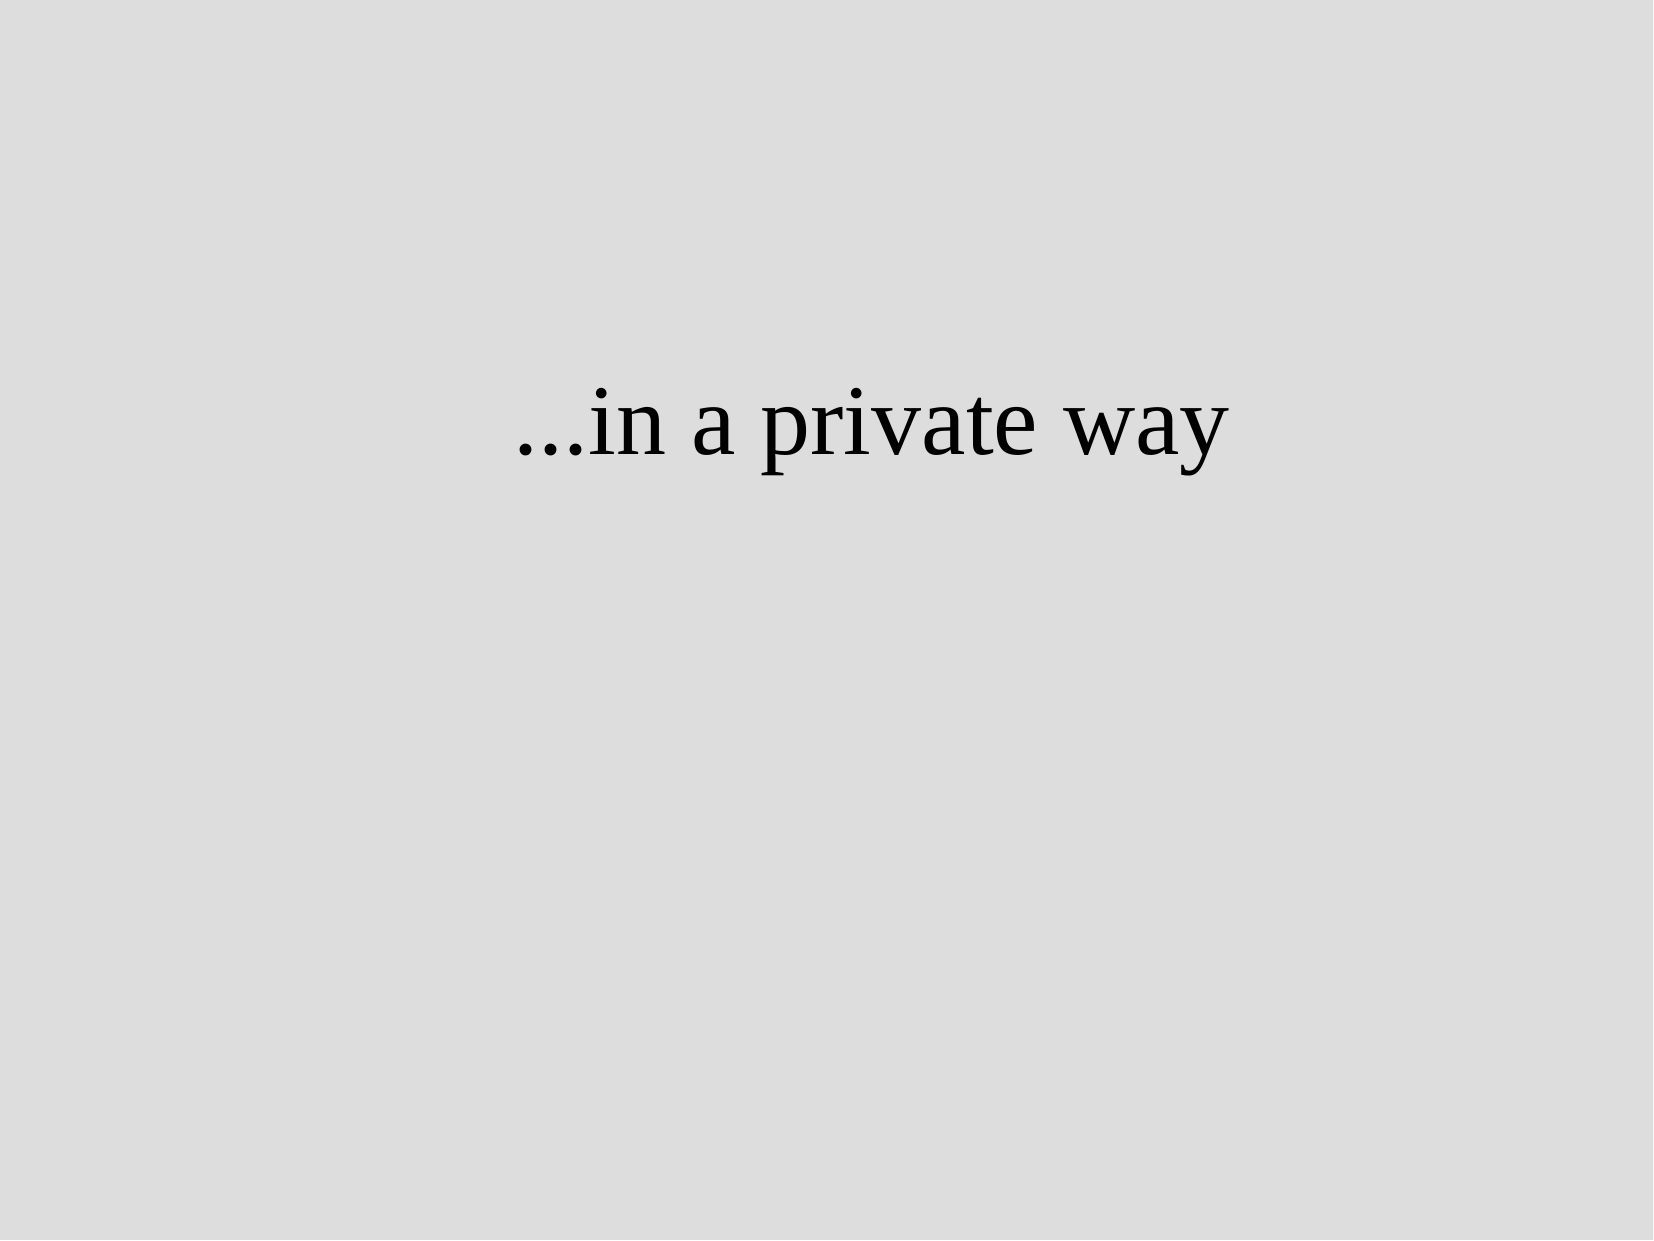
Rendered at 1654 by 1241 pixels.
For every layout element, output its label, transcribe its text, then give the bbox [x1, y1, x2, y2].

subtitle [82, 49, 1571, 1010]
text_box ...in a private way [271, 357, 1473, 484]
